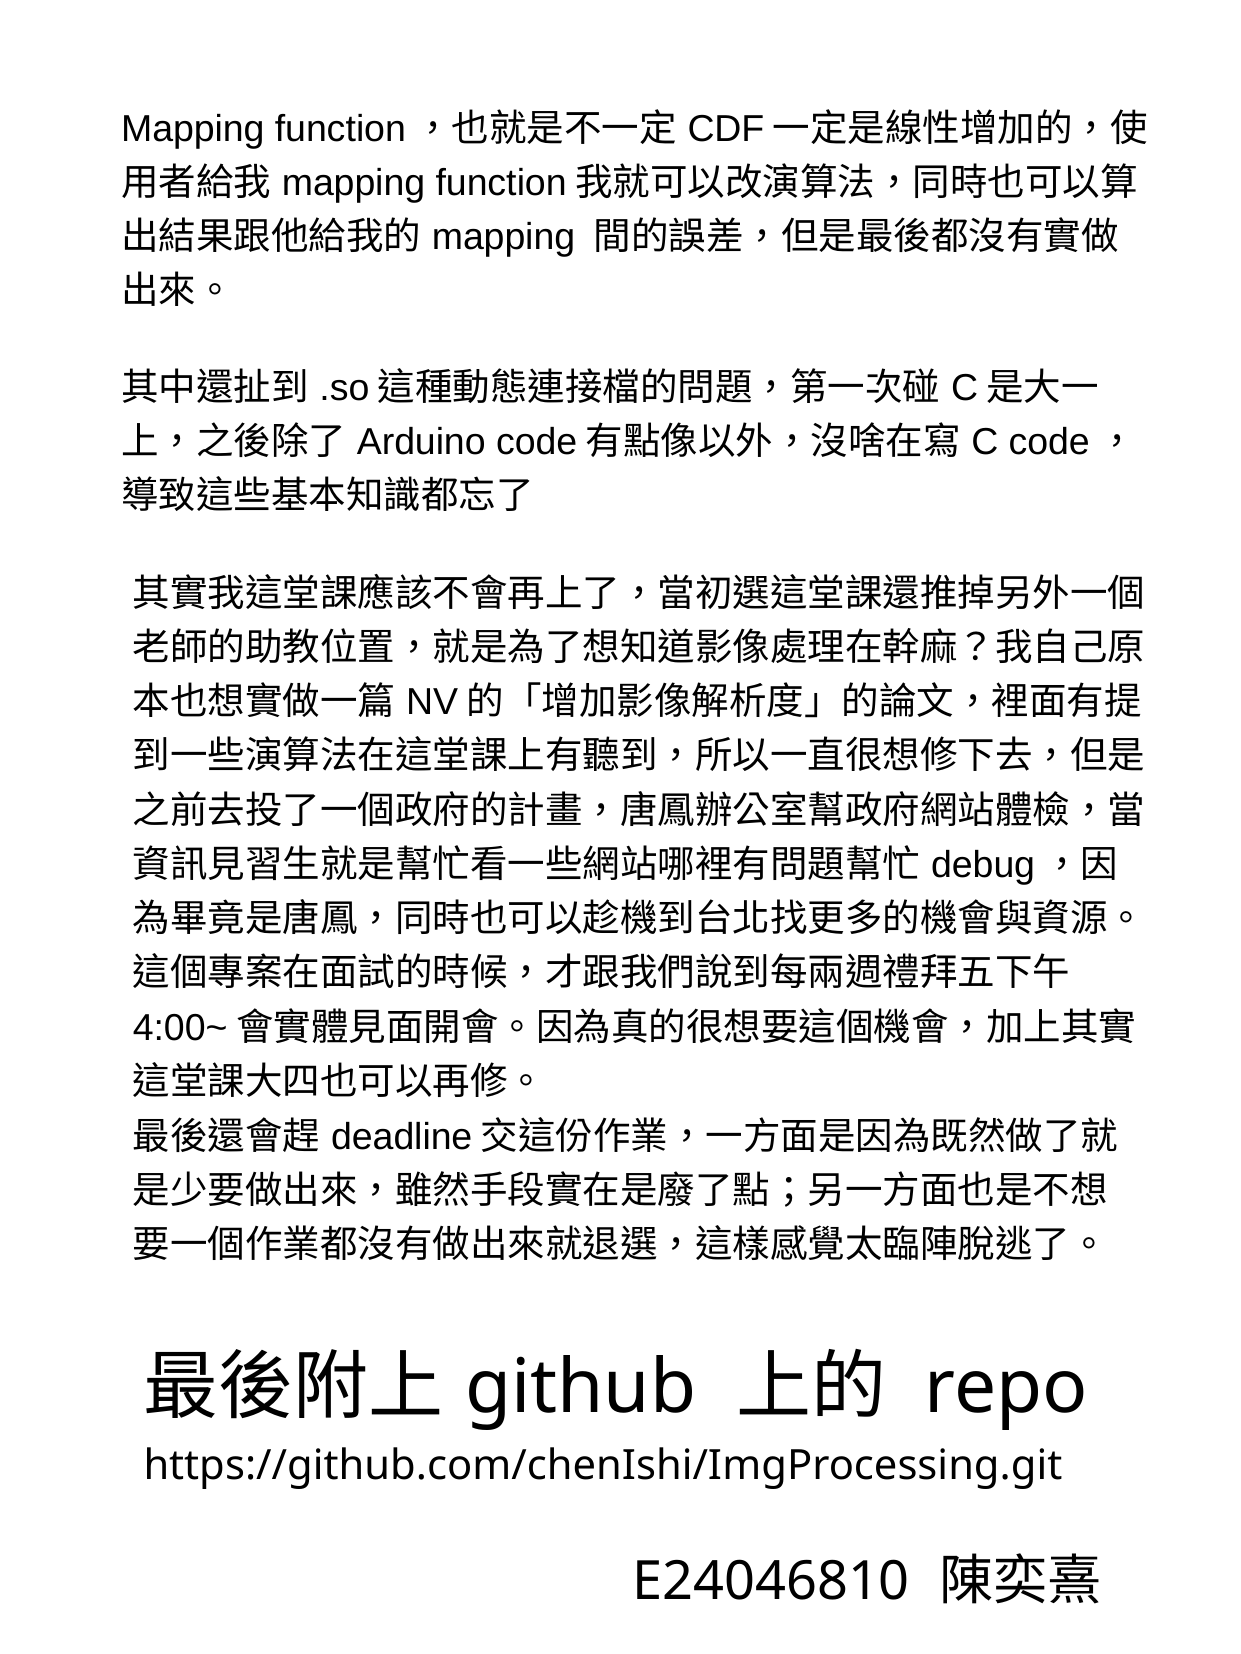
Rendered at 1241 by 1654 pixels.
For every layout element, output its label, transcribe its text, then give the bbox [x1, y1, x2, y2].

text_box Mapping function，也就是不一定CDF一定是線性增加的，使用者給我mapping function我就可以改演算法，同時也可以算出結果跟他給我的mapping 間的誤差，但是最後都沒有實做出來。 其中還扯到.so這種動態連接檔的問題，第一次碰C是大一上，之後除了Arduino code有點像以外，沒啥在寫C code， 導致這些基本知識都忘了 [106, 90, 1170, 497]
text_box 最後還會趕deadline交這份作業，一方面是因為既然做了就是少要做出來，雖然手段實在是廢了點；另一方面也是不想要一個作業都沒有做出來就退選，這樣感覺太臨陣脫逃了。 [118, 1098, 1134, 1245]
text_box 最後附上github 上的 repo https://github.com/chenIshi/ImgProcessing.git [128, 1318, 1106, 1468]
text_box 其實我這堂課應該不會再上了，當初選這堂課還推掉另外一個 老師的助教位置，就是為了想知道影像處理在幹麻？我自己原本也想實做一篇NV的「增加影像解析度」的論文，裡面有提到一些演算法在這堂課上有聽到，所以一直很想修下去，但是之前去投了一個政府的計畫，唐鳳辦公室幫政府網站體檢，當資訊見習生就是幫忙看一些網站哪裡有問題幫忙debug，因為畢竟是唐鳳，同時也可以趁機到台北找更多的機會與資源。 這個專案在面試的時候，才跟我們說到每兩週禮拜五下午4:00~會實體見面開會。因為真的很想要這個機會，加上其實這堂課大四也可以再修。 [118, 555, 1161, 1008]
text_box E24046810 陳奕熹 [617, 1528, 1111, 1607]
